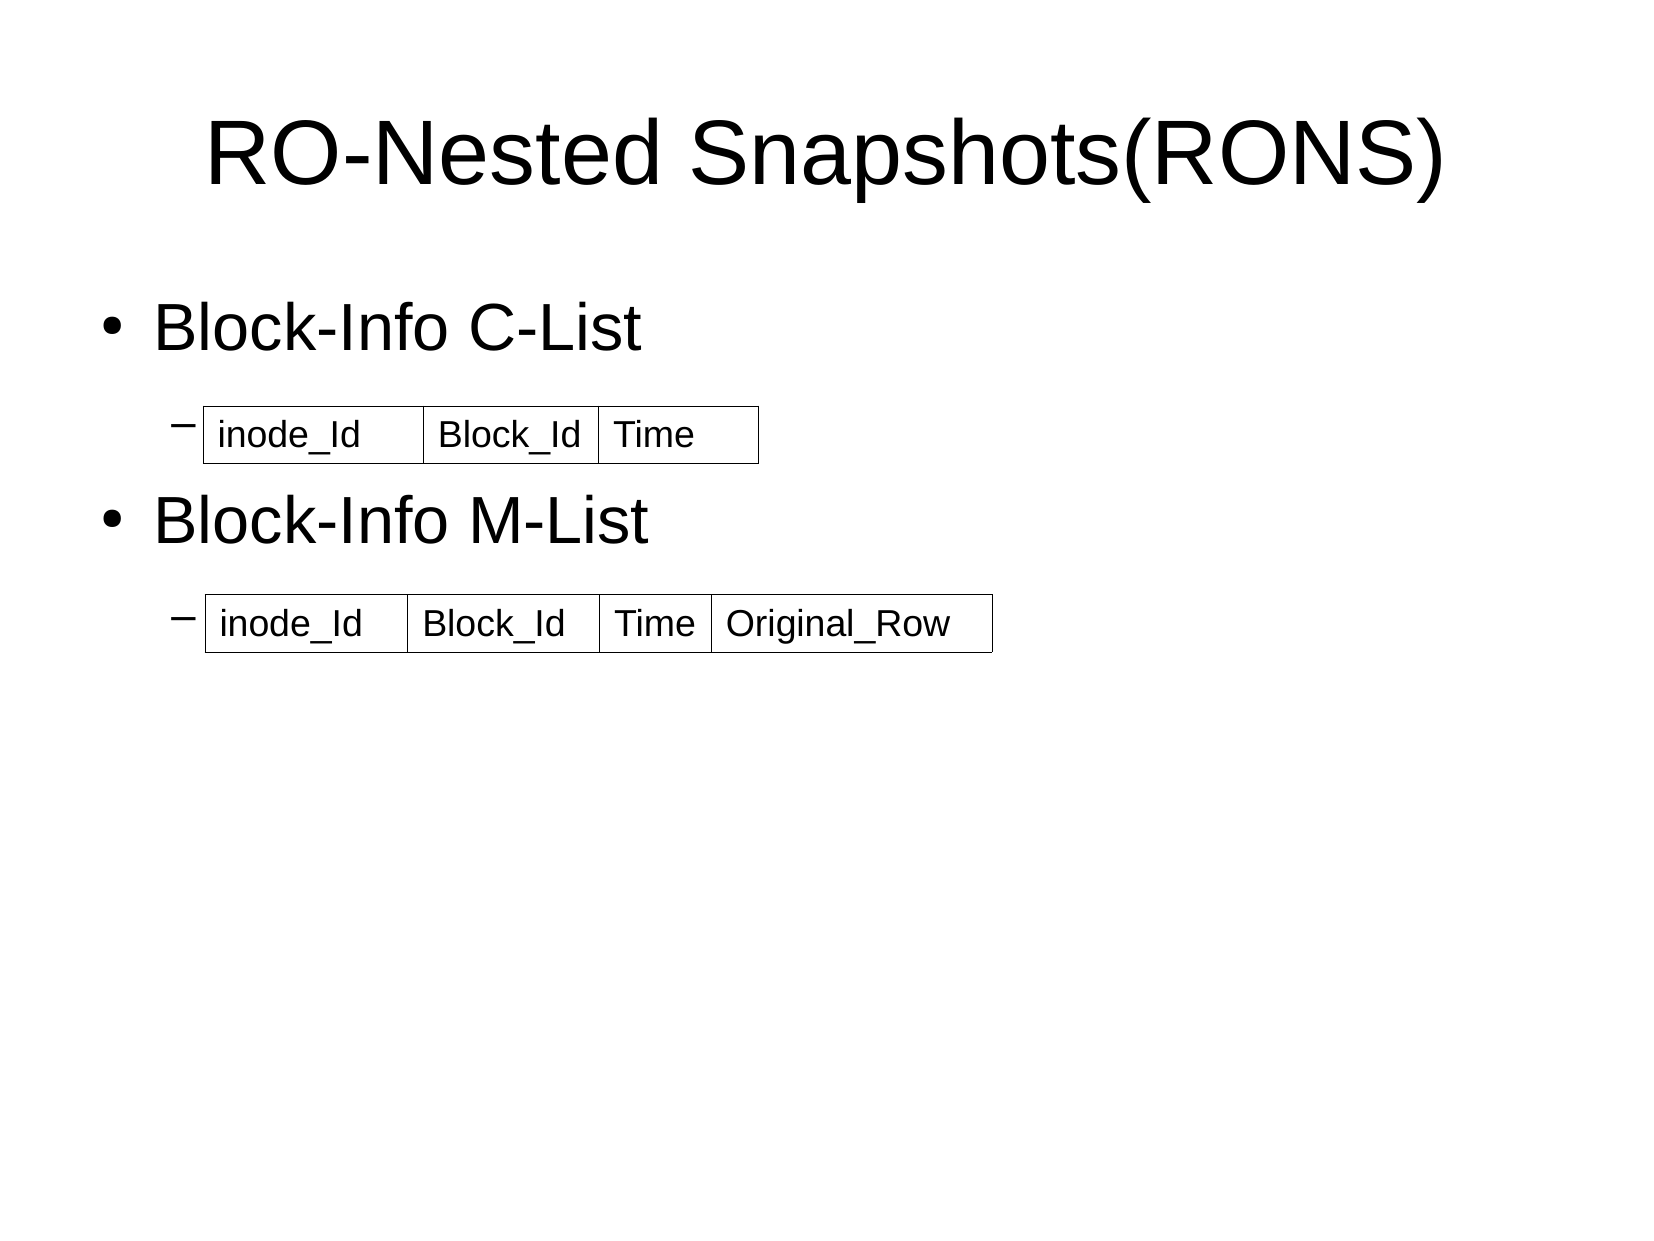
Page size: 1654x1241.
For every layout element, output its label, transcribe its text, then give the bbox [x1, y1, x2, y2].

list Block-Info C-List Block-Info M-List [82, 290, 1538, 1010]
table_header Time [600, 595, 711, 652]
table_header inode_Id [206, 595, 407, 652]
table_header Block_Id [408, 595, 599, 652]
table_header Original_Row [712, 595, 992, 652]
title RO-Nested Snapshots(RONS) [82, 49, 1571, 257]
table_header Block_Id [424, 407, 598, 463]
table_header inode_Id [204, 407, 423, 463]
table_header Time [599, 407, 758, 463]
